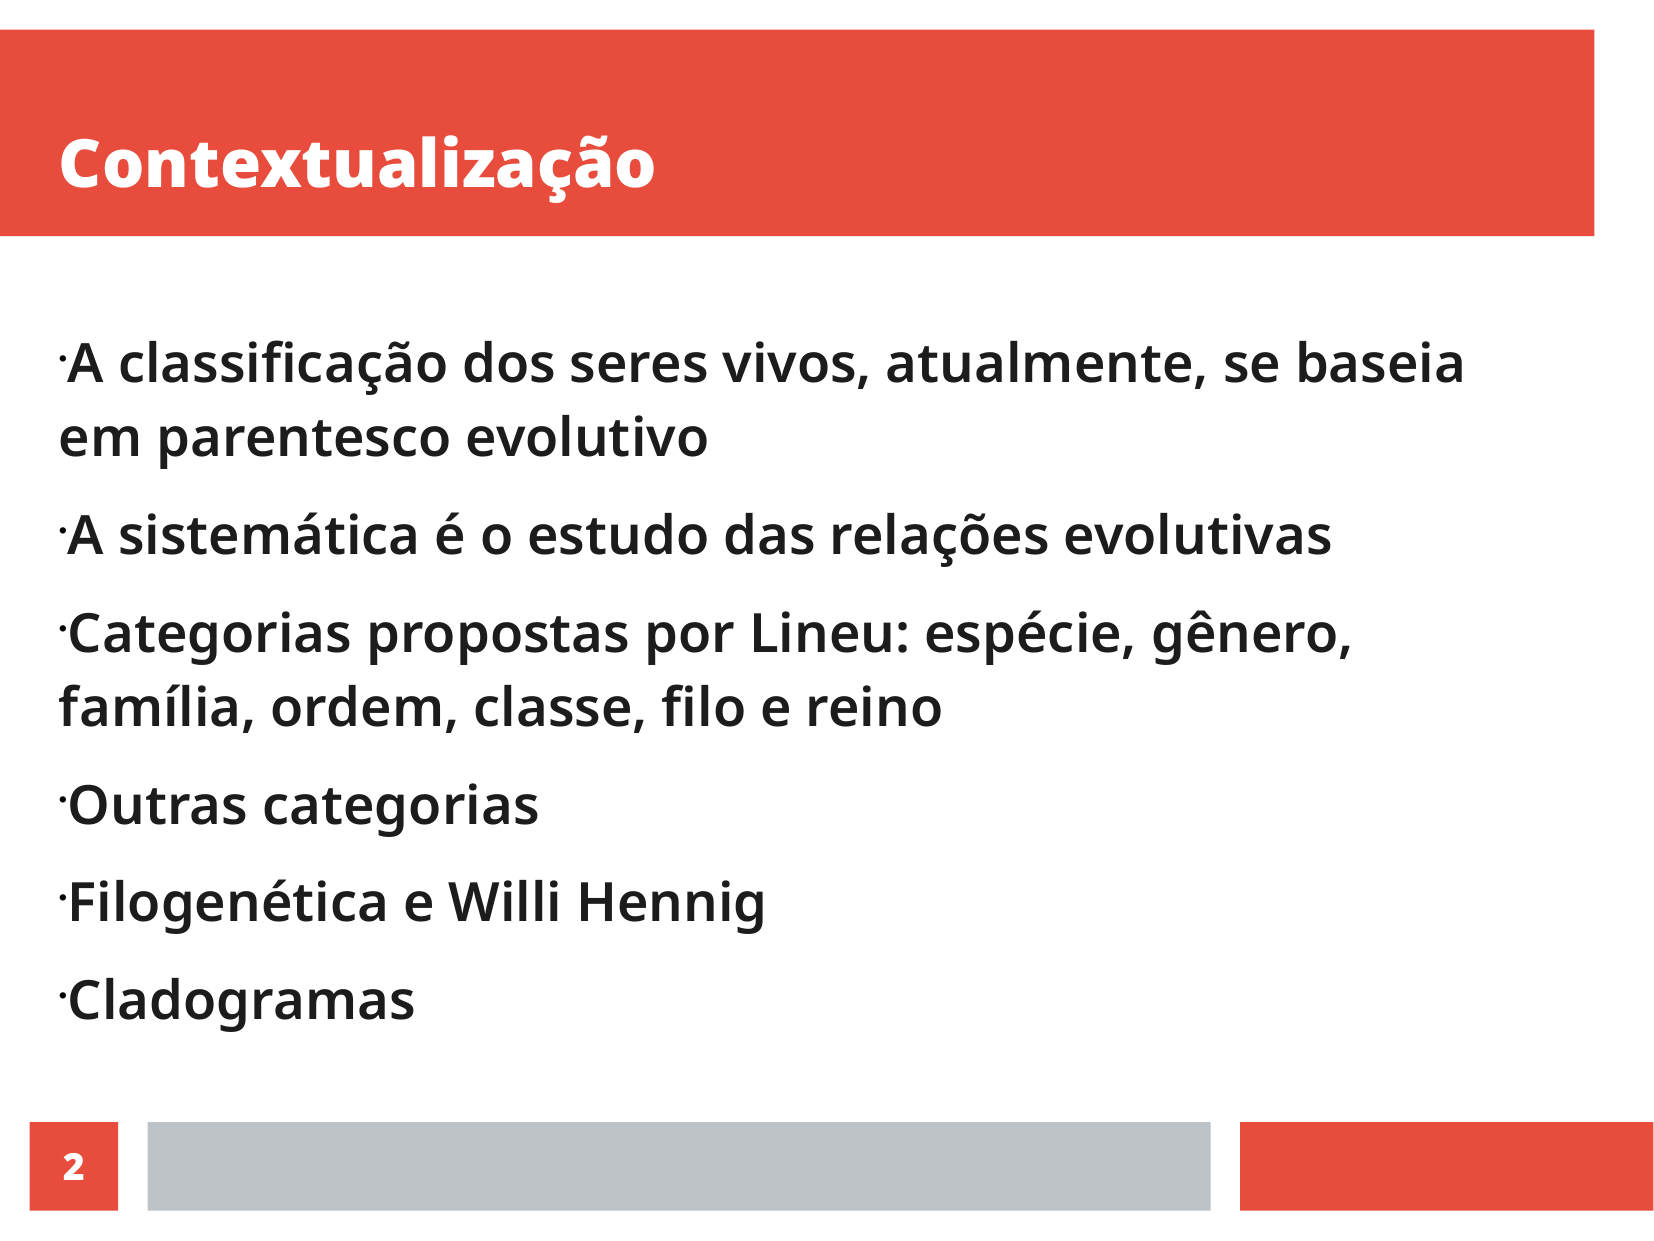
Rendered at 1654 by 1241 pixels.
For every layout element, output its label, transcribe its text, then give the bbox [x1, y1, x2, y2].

title Contextualização [59, 59, 1595, 207]
list A classificação dos seres vivos, atualmente, se baseia em parentesco evolutivo A sistemática é o estudo das relações evolutivas Categorias propostas por Lineu: espécie, gênero, família, ordem, classe, filo e reino Outras categorias Filogenética e Willi Hennig Cladogramas [59, 324, 1565, 1093]
